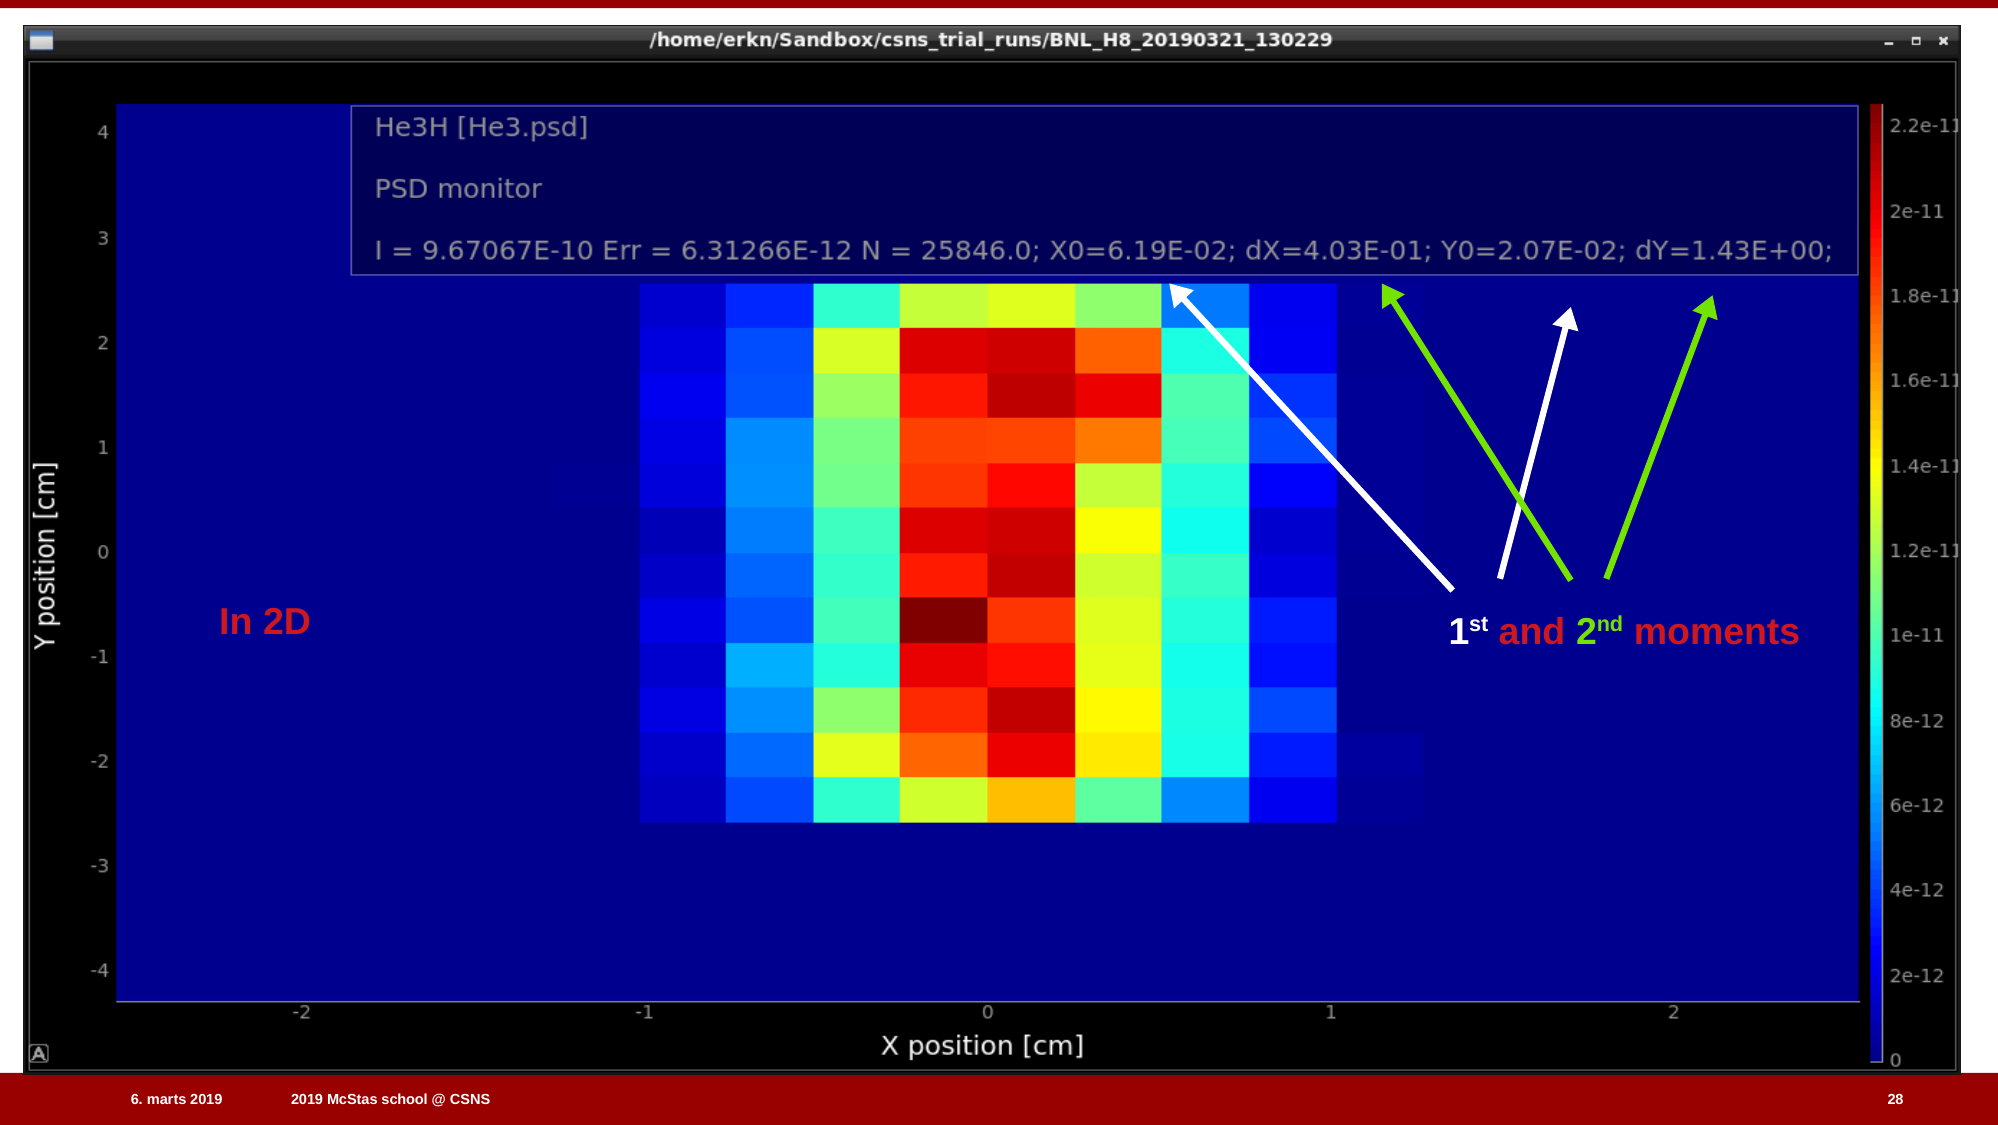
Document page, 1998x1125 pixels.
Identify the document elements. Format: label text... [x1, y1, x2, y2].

text_box 1st and 2nd moments [1433, 603, 1949, 662]
picture [23, 25, 1961, 1075]
slide_number <number> [1887, 1088, 1909, 1110]
text_box In 2D [204, 592, 768, 650]
